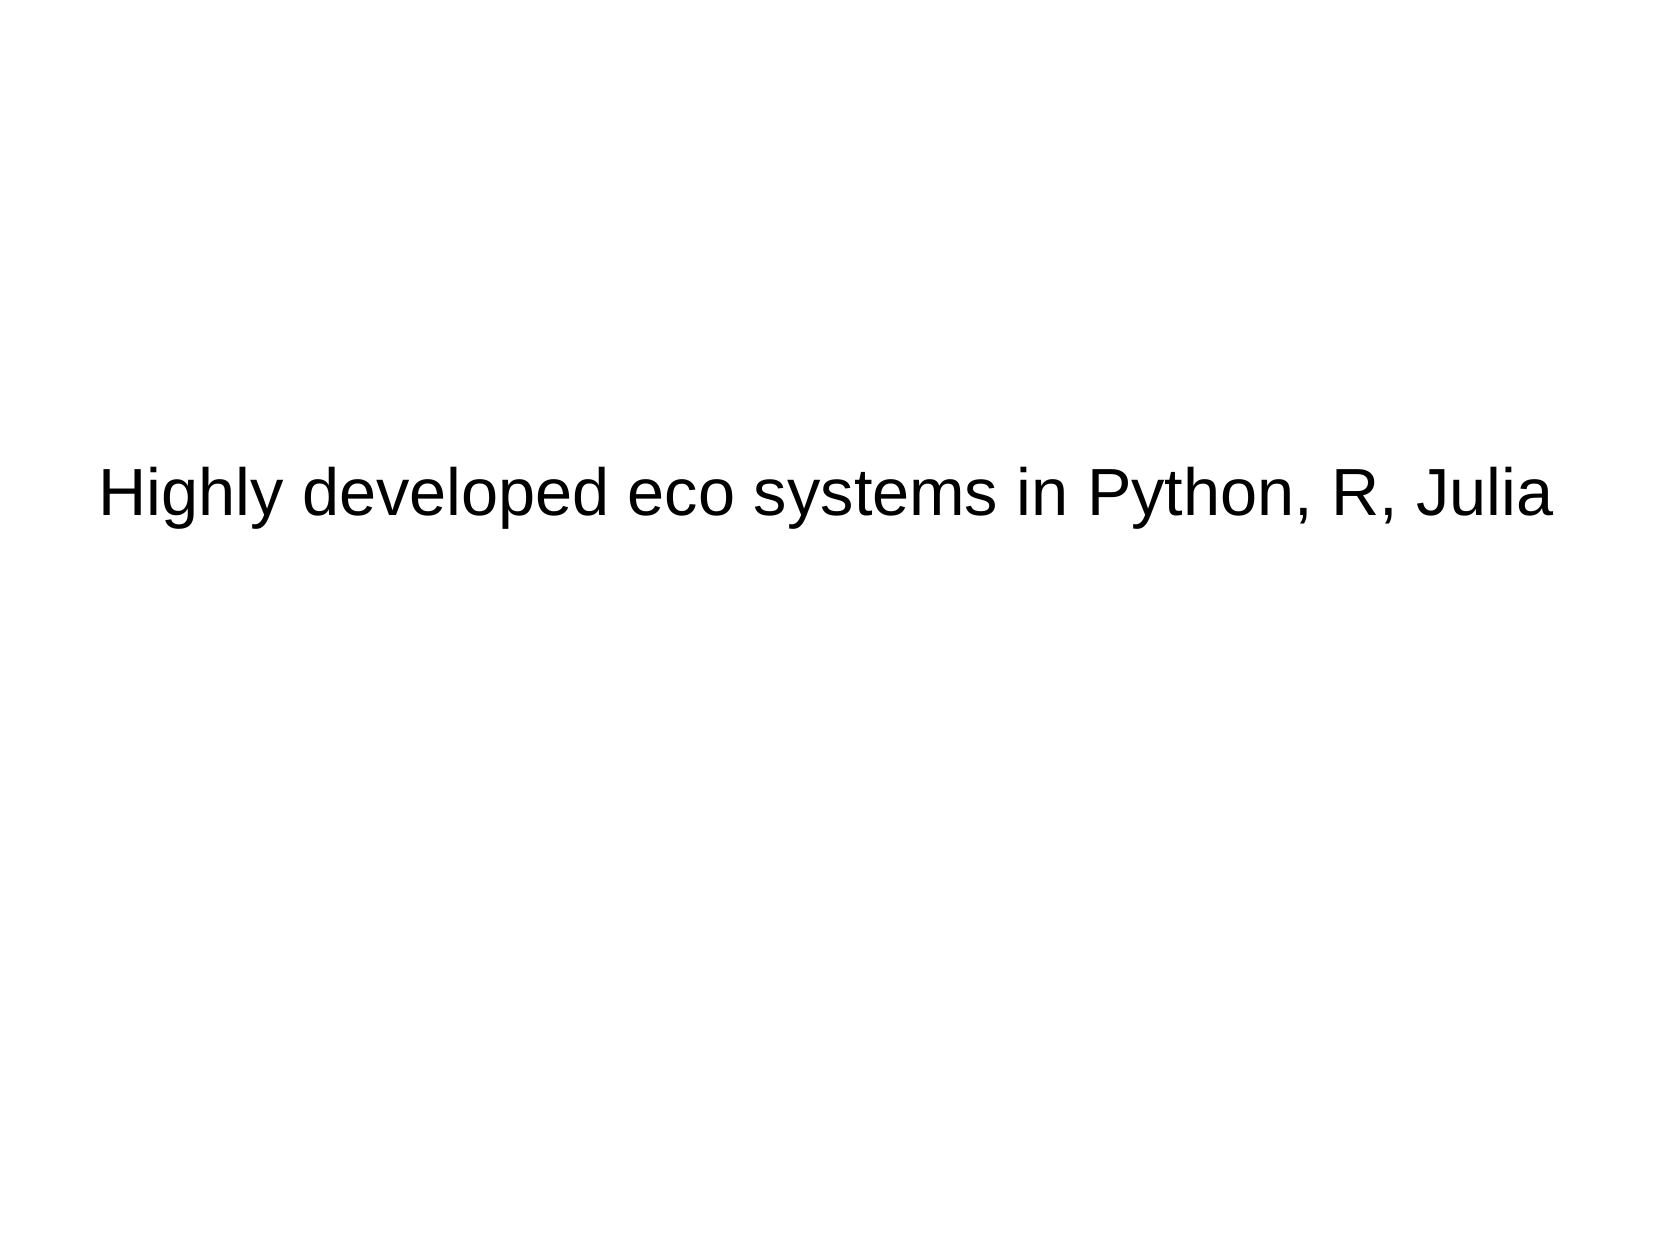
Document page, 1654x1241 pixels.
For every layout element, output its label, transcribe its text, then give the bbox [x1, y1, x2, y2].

subtitle Highly developed eco systems in Python, R, Julia [82, 49, 1571, 1010]
